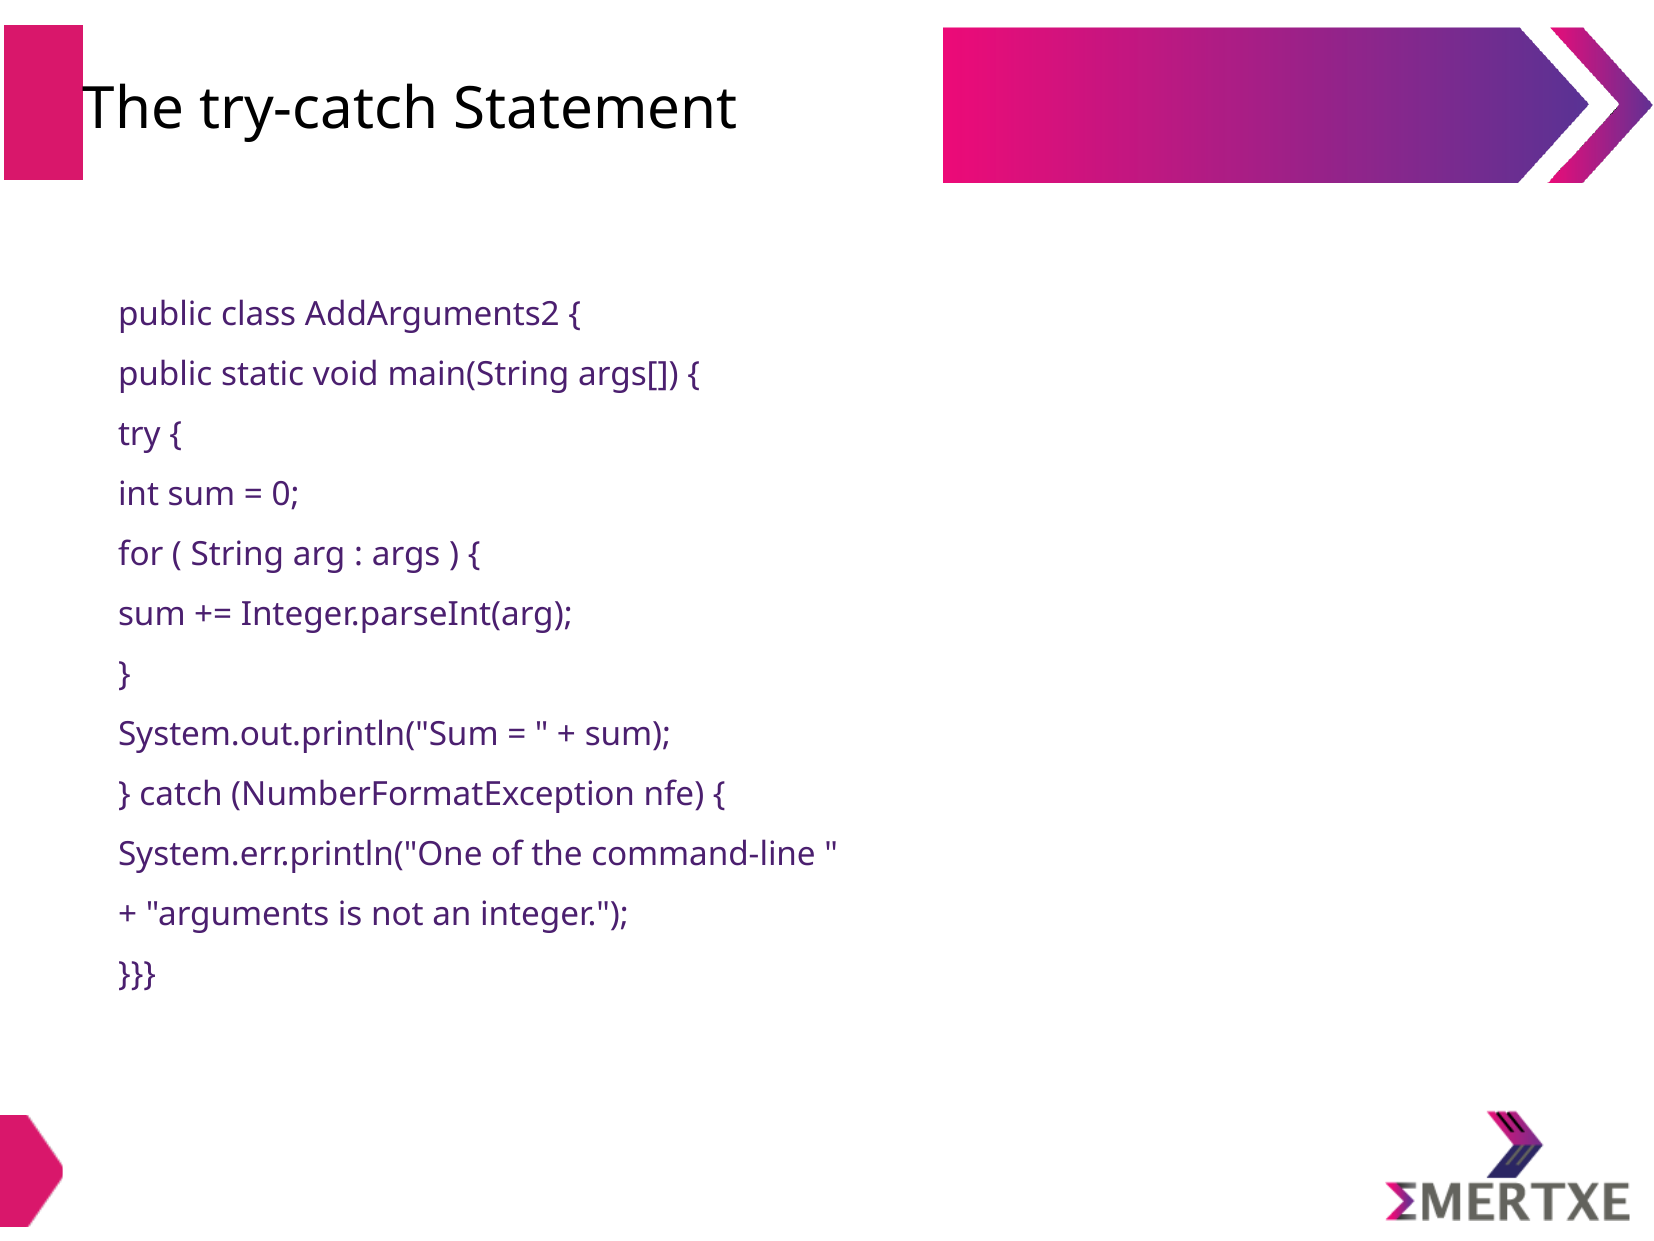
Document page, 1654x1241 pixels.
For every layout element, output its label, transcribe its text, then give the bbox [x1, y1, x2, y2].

list public class AddArguments2 { public static void main(String args[]) { try { int sum = 0; for ( String arg : args ) { sum += Integer.parseInt(arg); } System.out.println("Sum = " + sum); } catch (NumberFormatException nfe) { System.err.println("One of the command-line " + "arguments is not an integer."); }}} [82, 290, 1571, 1010]
picture [1571, 27, 1653, 183]
title The try-catch Statement [82, 2, 1571, 210]
picture [1385, 1107, 1631, 1221]
